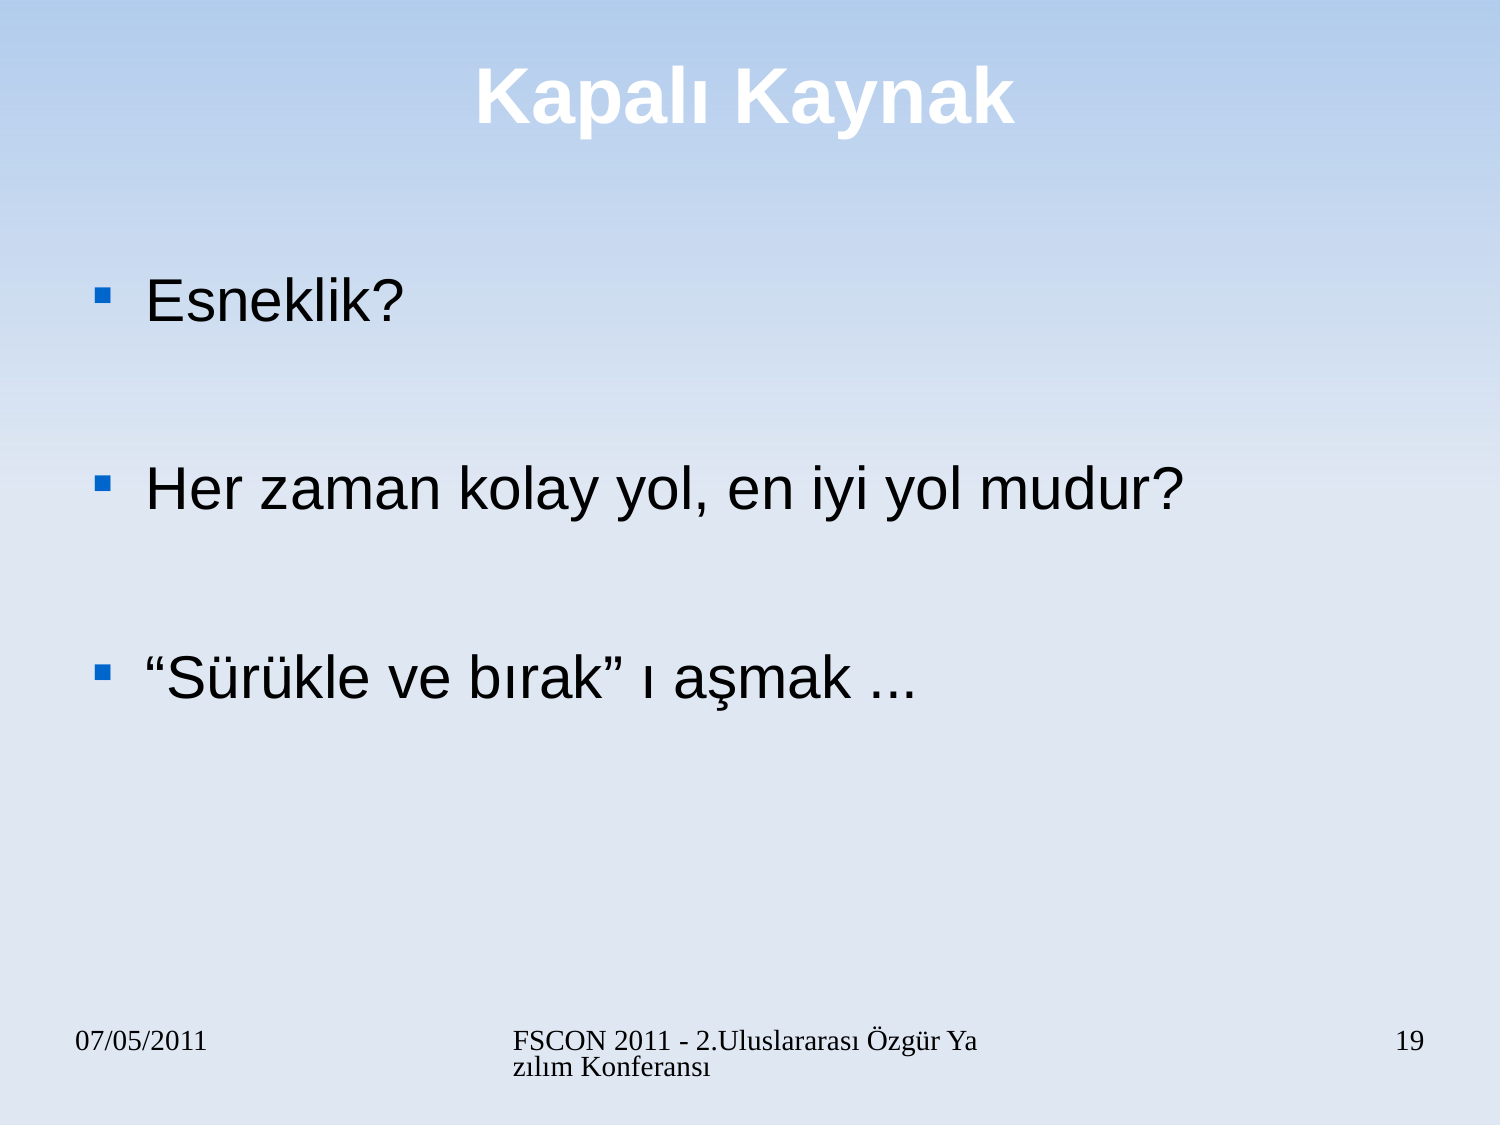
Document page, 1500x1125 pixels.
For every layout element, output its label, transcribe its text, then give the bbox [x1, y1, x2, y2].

list Esneklik? Her zaman kolay yol, en iyi yol mudur? “Sürükle ve bırak” ı aşmak ... [75, 263, 1426, 1006]
title Kapalı Kaynak [69, 0, 1420, 188]
picture [0, 0, 1500, 1125]
